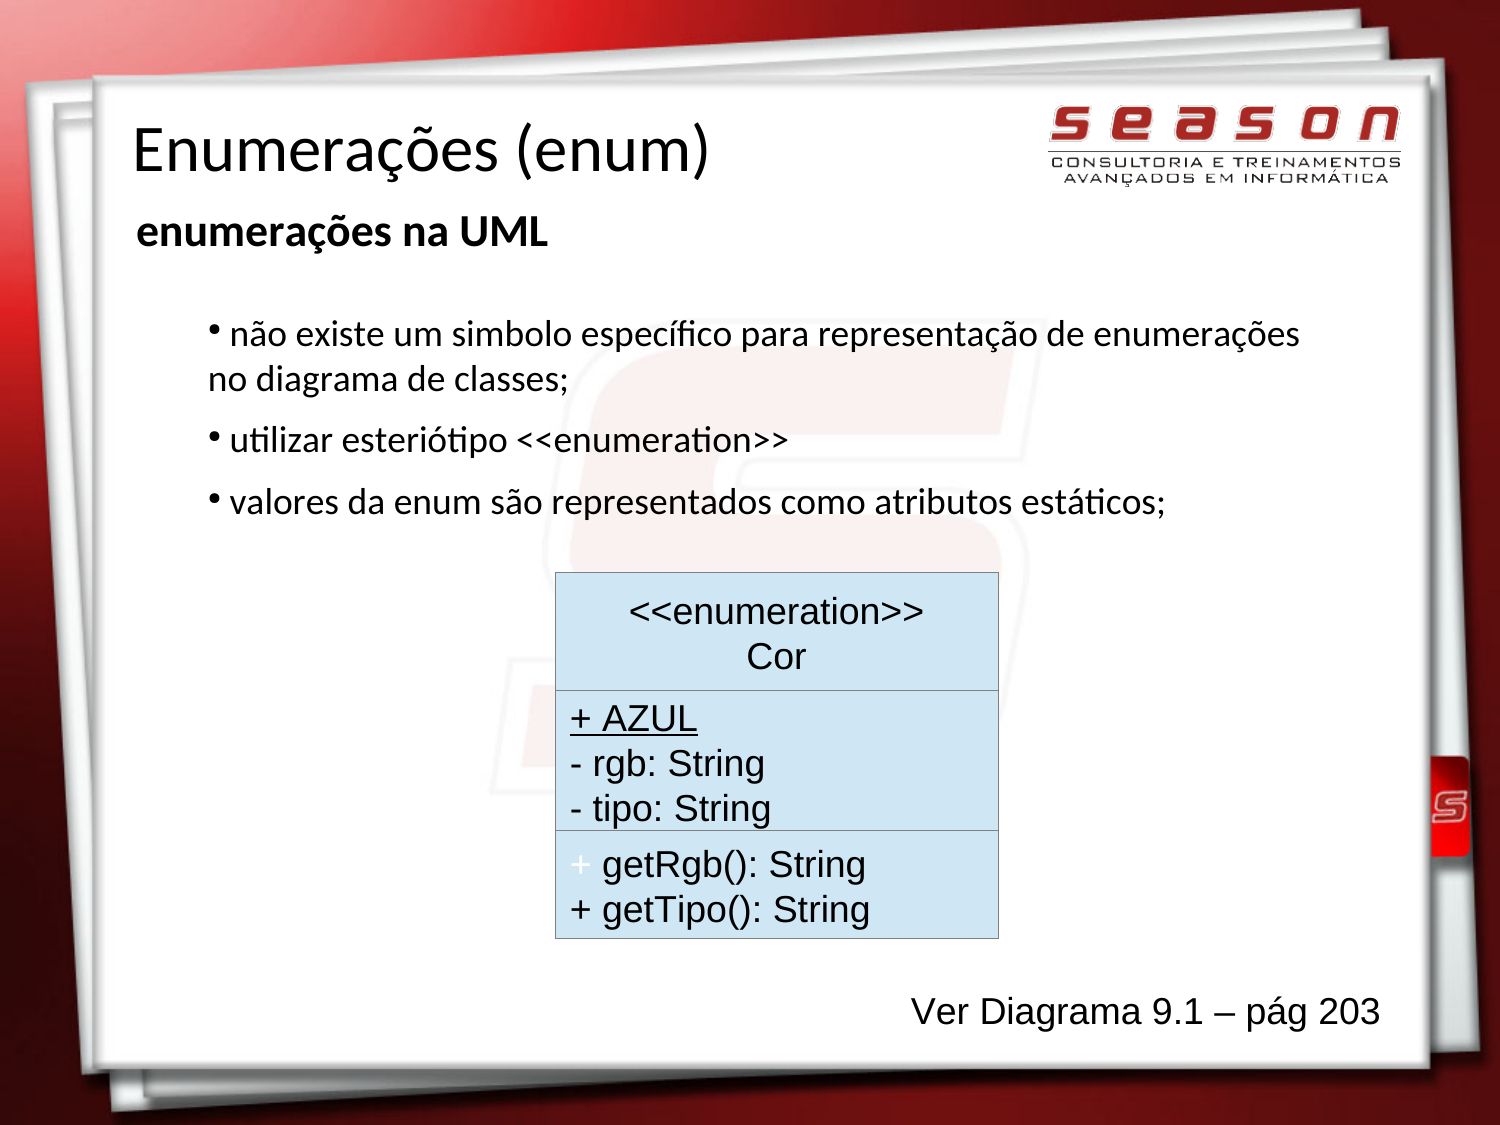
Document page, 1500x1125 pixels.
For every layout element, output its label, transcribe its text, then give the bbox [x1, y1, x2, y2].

text_box enumerações na UML [119, 200, 1240, 256]
title Enumerações (enum) [118, 33, 1394, 257]
picture [0, 0, 1500, 1125]
text_box Ver Diagrama 9.1 – pág 203 [708, 979, 1396, 1040]
text_box + AZUL - rgb: String - tipo: String [555, 690, 999, 830]
text_box não existe um simbolo específico para representação de enumerações no diagrama de classes; utilizar esteriótipo <<enumeration>> valores da enum são representados como atributos estáticos; [207, 281, 1328, 550]
text_box + getRgb(): String + getTipo(): String [555, 830, 999, 939]
text_box <<enumeration>> Cor [555, 572, 999, 690]
